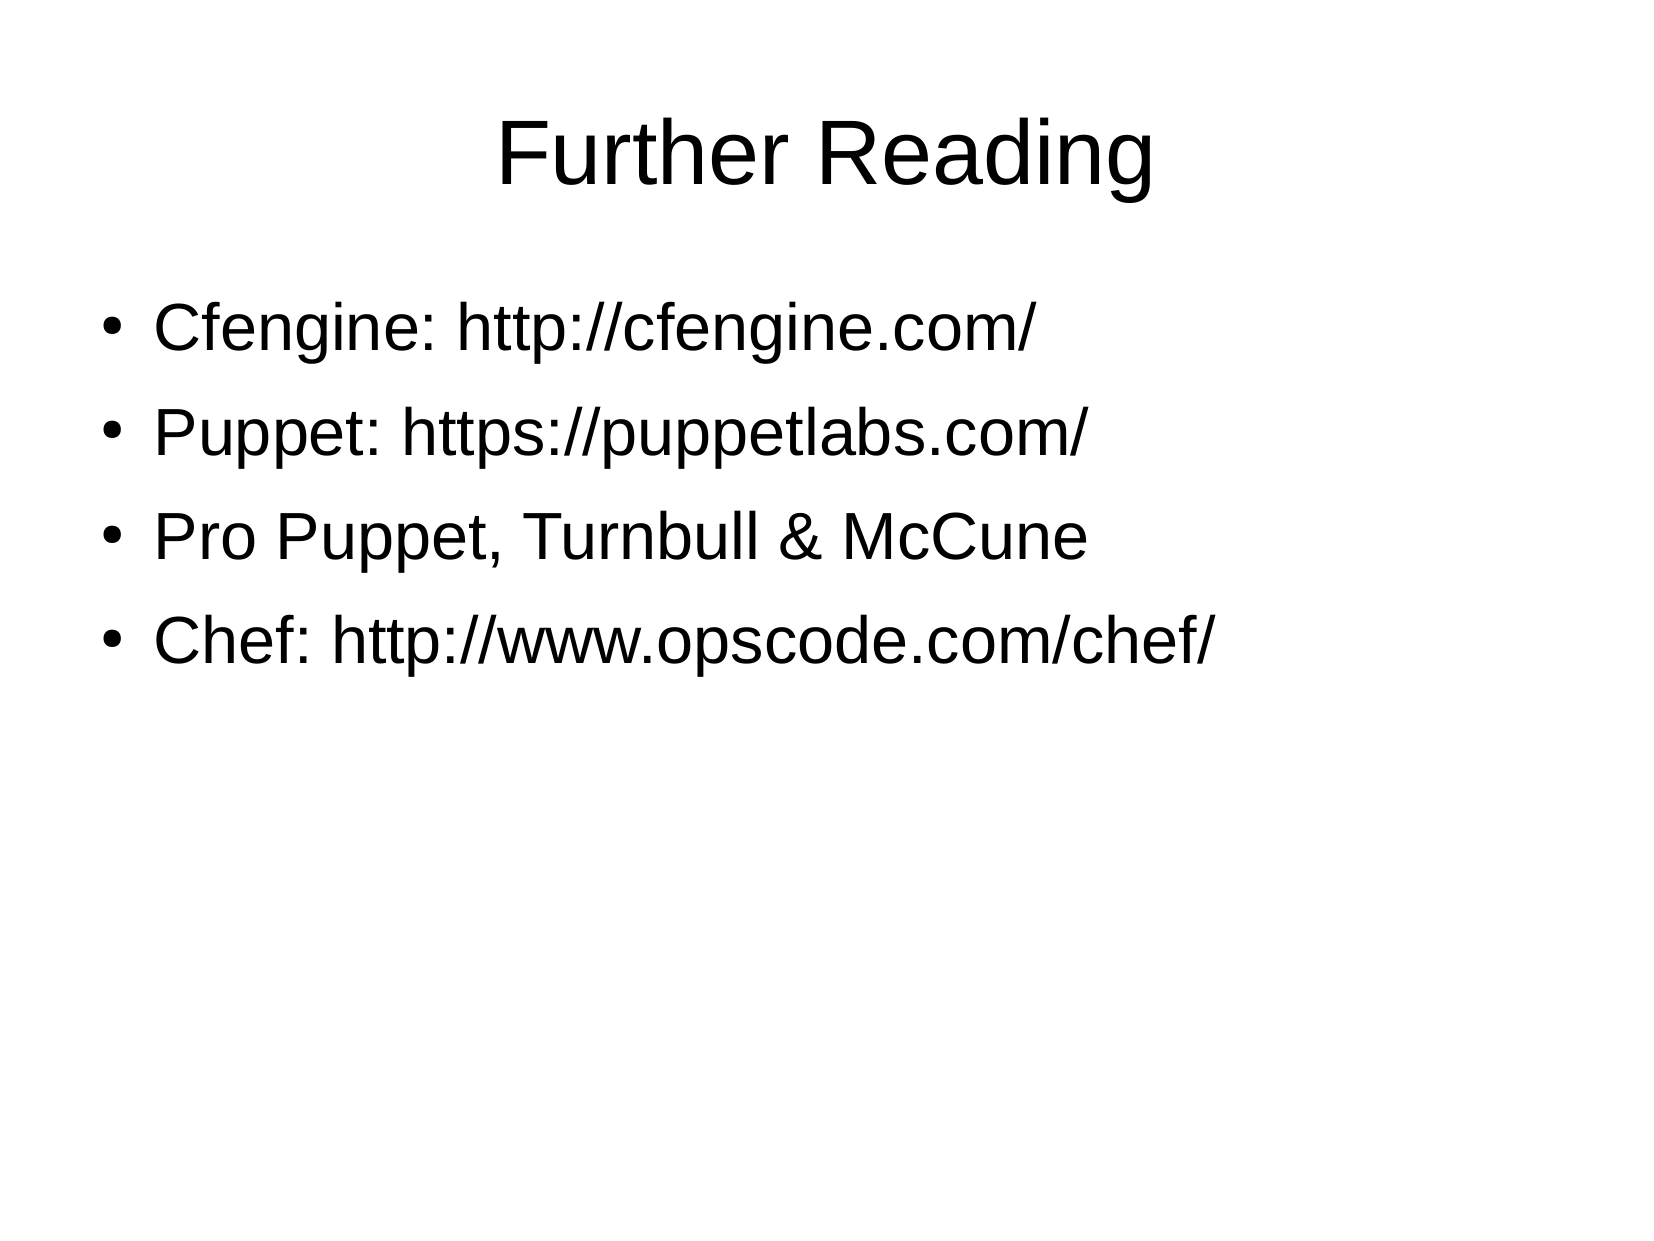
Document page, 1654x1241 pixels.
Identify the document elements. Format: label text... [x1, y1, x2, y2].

list Cfengine: http://cfengine.com/ Puppet: https://puppetlabs.com/ Pro Puppet, Turnbull & McCune Chef: http://www.opscode.com/chef/ [82, 290, 1571, 1109]
title Further Reading [82, 49, 1571, 257]
